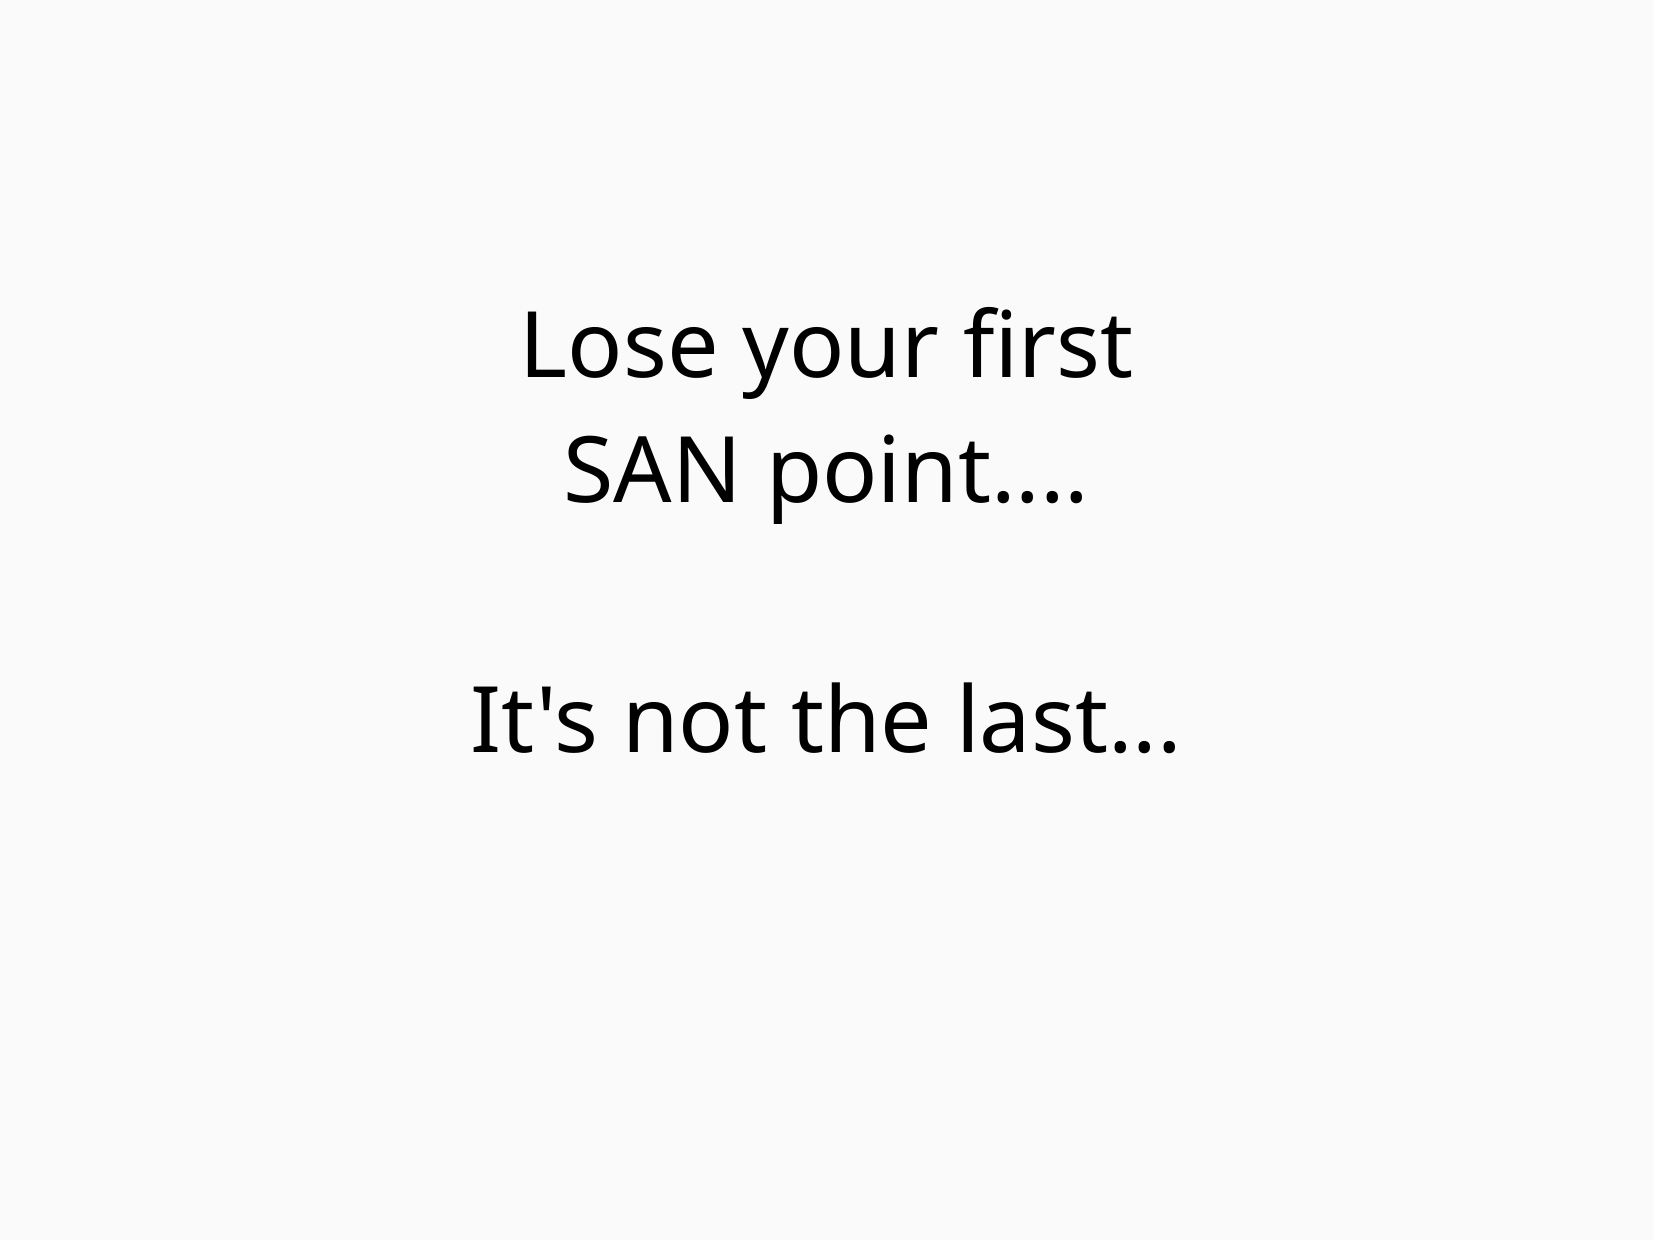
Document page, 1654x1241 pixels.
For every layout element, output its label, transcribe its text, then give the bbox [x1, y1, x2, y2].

subtitle Lose your first SAN point.... It's not the last... [82, 49, 1571, 1010]
